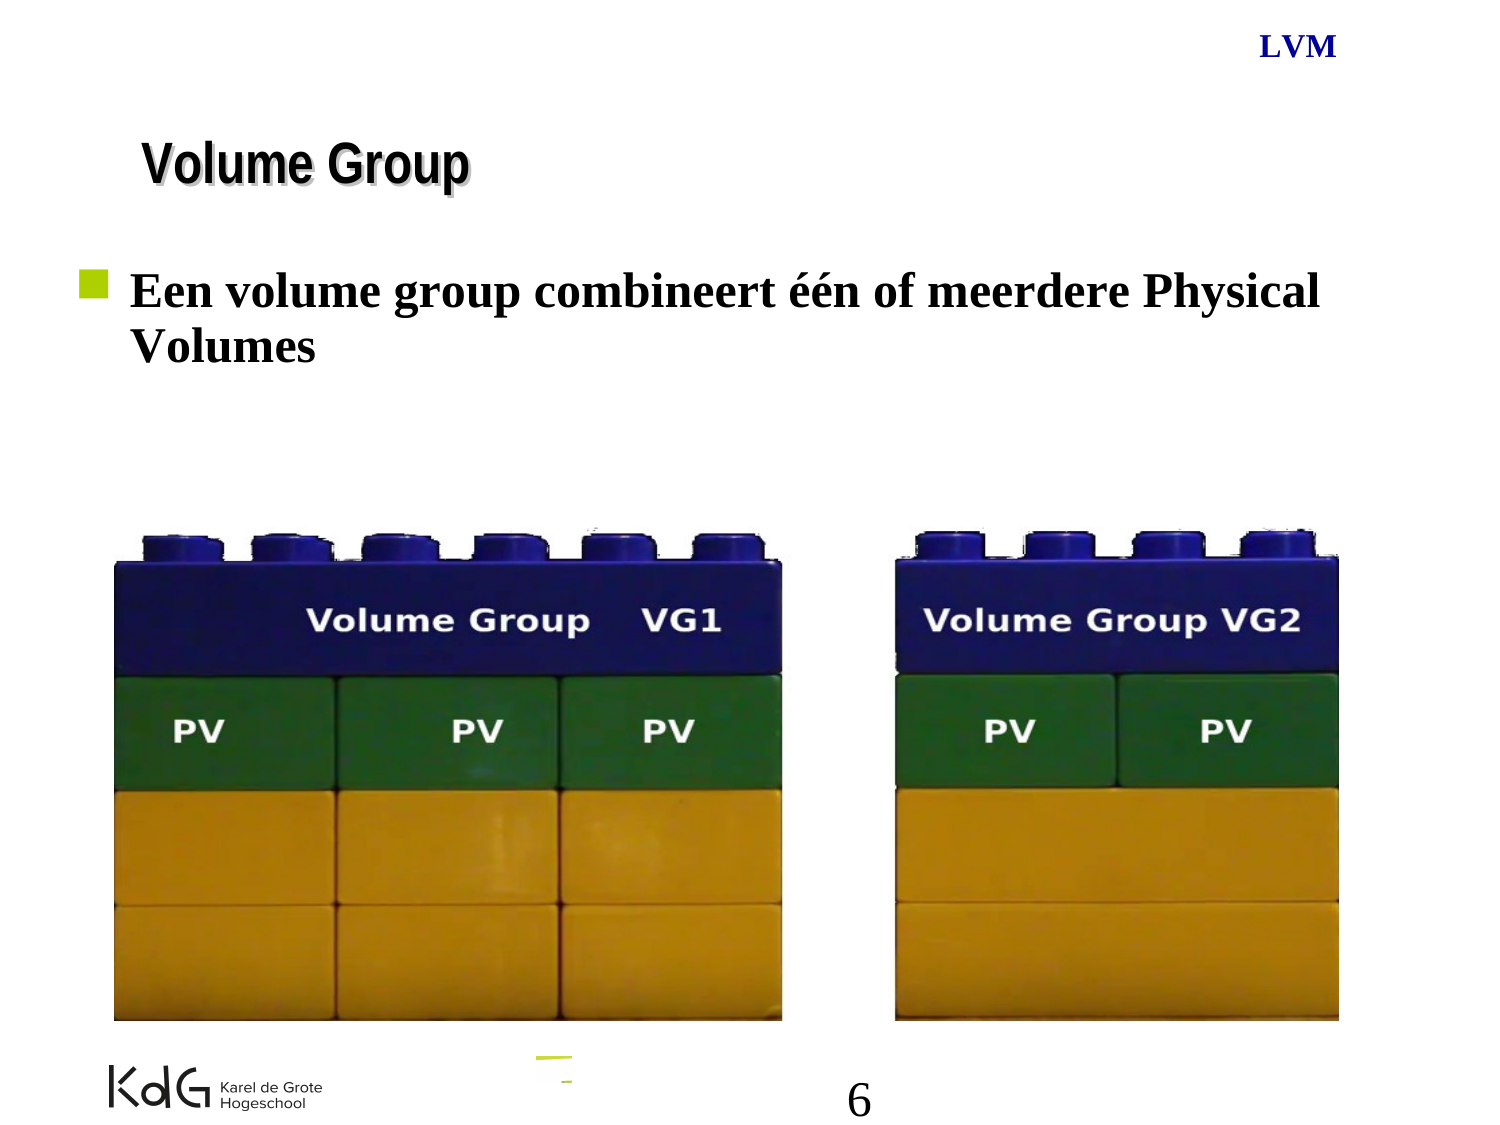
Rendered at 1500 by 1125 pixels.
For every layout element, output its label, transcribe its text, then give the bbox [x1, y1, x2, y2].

picture [536, 1056, 572, 1083]
picture [114, 1006, 1339, 1021]
list Een volume group combineert één of meerdere Physical Volumes [75, 263, 1425, 1006]
picture [109, 1065, 322, 1111]
title Volume Group [141, 72, 1447, 253]
